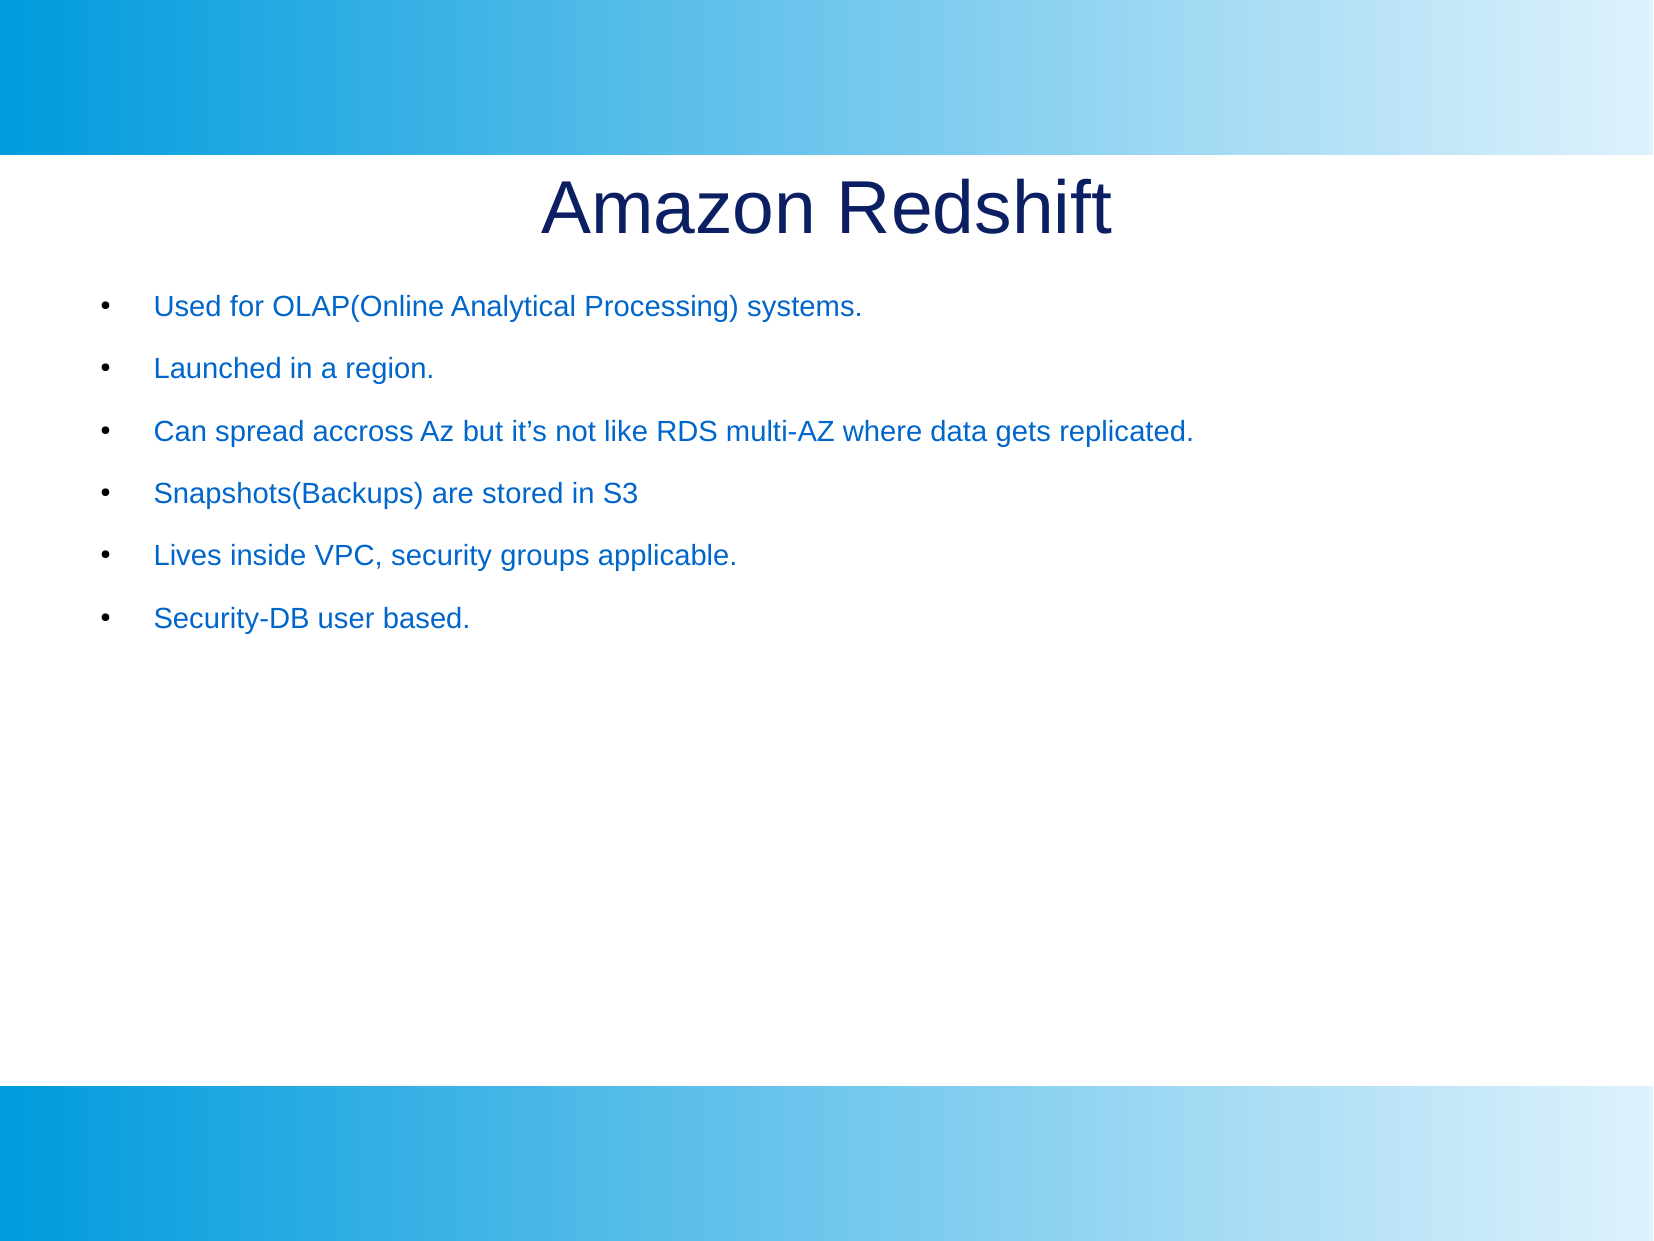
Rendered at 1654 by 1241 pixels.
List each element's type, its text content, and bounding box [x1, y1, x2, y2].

title Amazon Redshift [82, 155, 1571, 260]
list Used for OLAP(Online Analytical Processing) systems. Launched in a region. Can spread accross Az but it’s not like RDS multi-AZ where data gets replicated. Snapshots(Backups) are stored in S3 Lives inside VPC, security groups applicable. Security-DB user based. [82, 290, 1571, 1010]
